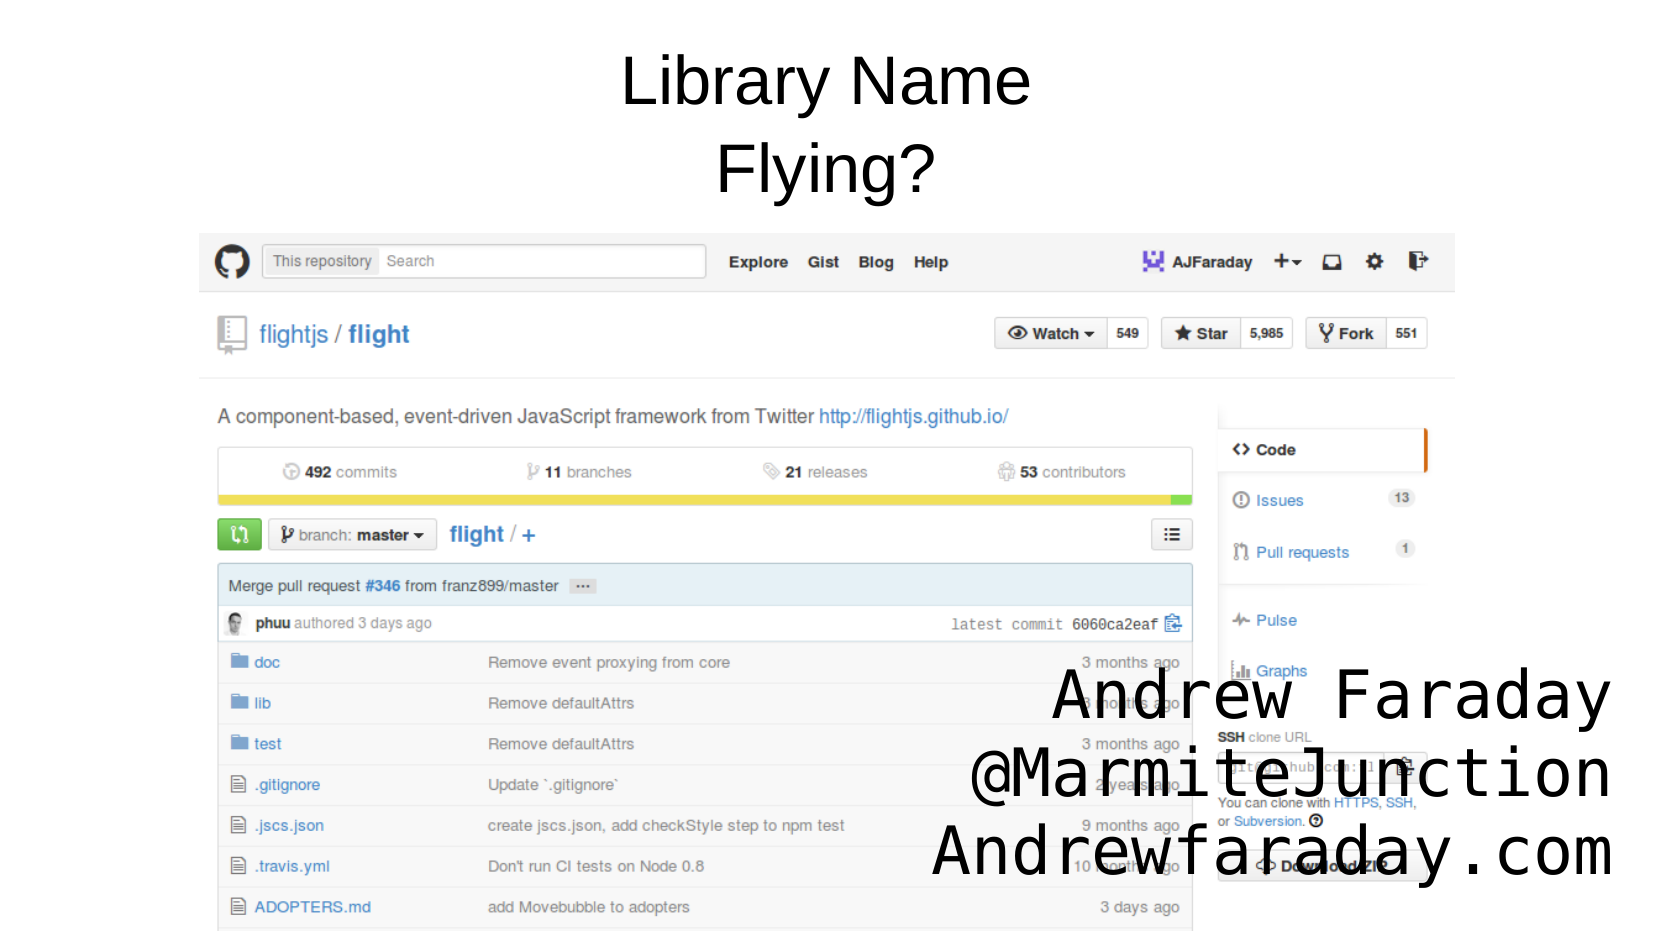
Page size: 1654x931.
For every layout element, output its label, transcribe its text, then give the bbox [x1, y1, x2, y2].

text_box Andrew Faraday @MarmiteJunction Andrewfaraday.com [744, 649, 1630, 898]
title Flying? [82, 125, 1571, 213]
title Library Name [82, 37, 1571, 124]
picture [199, 233, 1455, 931]
